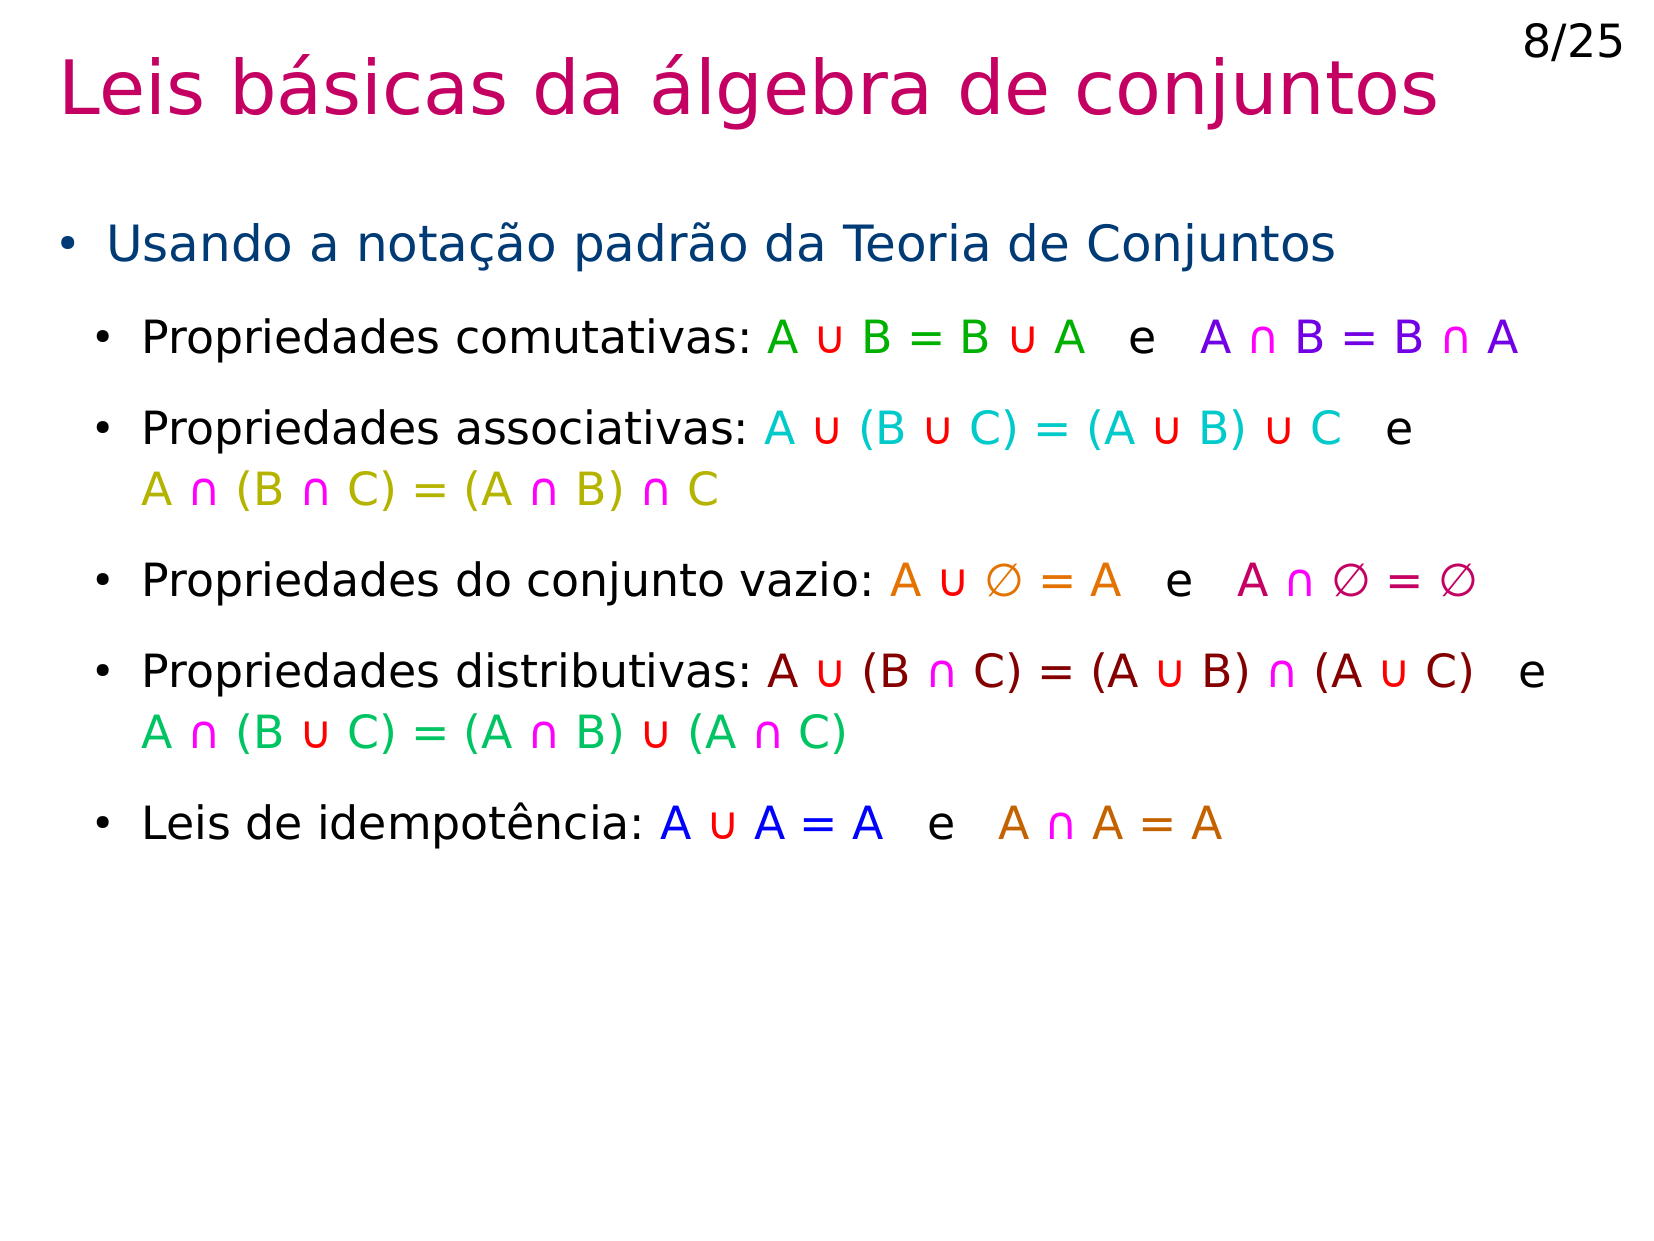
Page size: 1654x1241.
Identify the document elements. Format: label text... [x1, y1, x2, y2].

list Usando a notação padrão da Teoria de Conjuntos Propriedades comutativas: A ∪ B = B ∪ A e A ∩ B = B ∩ A Propriedades associativas: A ∪ (B ∪ C) = (A ∪ B) ∪ C e A ∩ (B ∩ C) = (A ∩ B) ∩ C Propriedades do conjunto vazio: A ∪ ∅ = A e A ∩ ∅ = ∅ Propriedades distributivas: A ∪ (B ∩ C) = (A ∪ B) ∩ (A ∪ C) e A ∩ (B ∪ C) = (A ∩ B) ∪ (A ∩ C) Leis de idempotência: A ∪ A = A e A ∩ A = A [59, 206, 1625, 1211]
title Leis básicas da álgebra de conjuntos [59, 29, 1625, 148]
